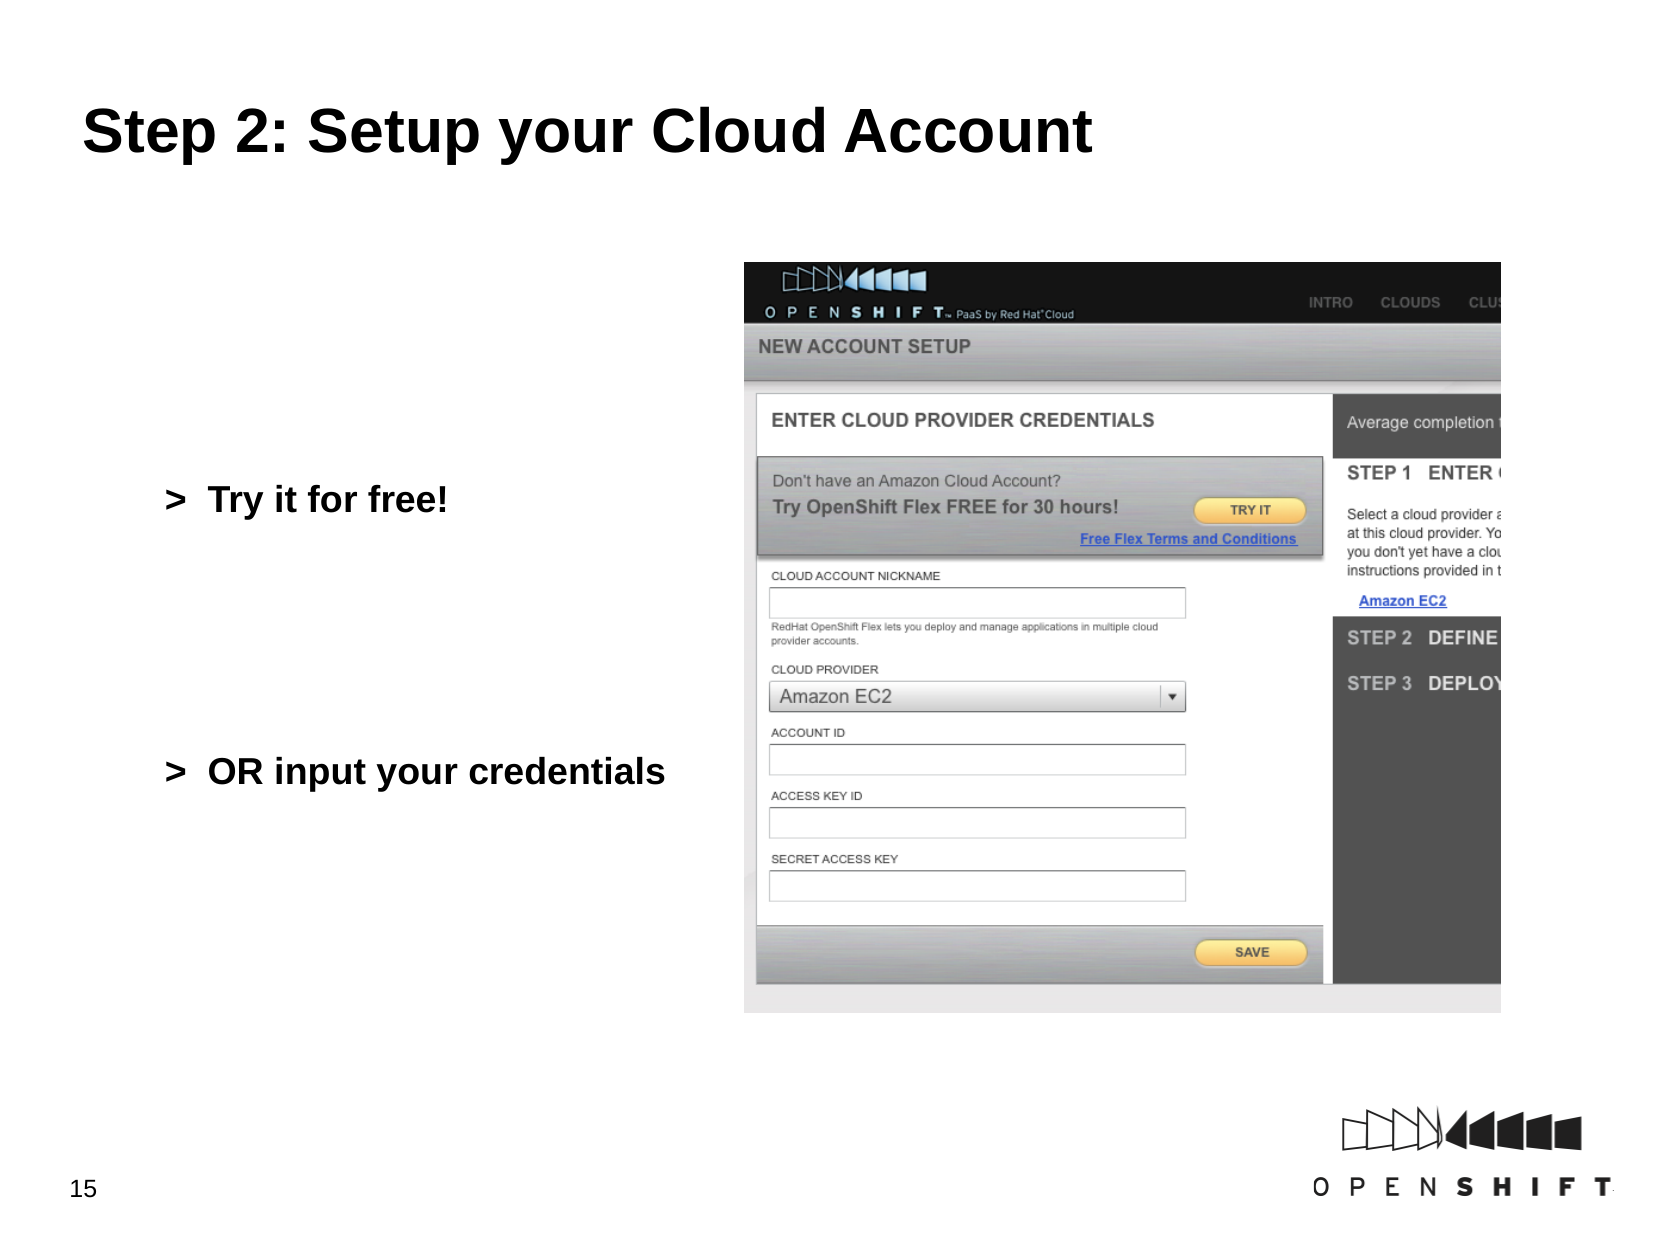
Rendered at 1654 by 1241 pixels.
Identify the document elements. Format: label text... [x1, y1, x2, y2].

picture [744, 262, 1501, 1013]
title Step 2: Setup your Cloud Account [82, 37, 1571, 226]
text_box > Try it for free! [150, 471, 466, 529]
picture [1313, 1104, 1614, 1200]
text_box > OR input your credentials [150, 742, 682, 800]
